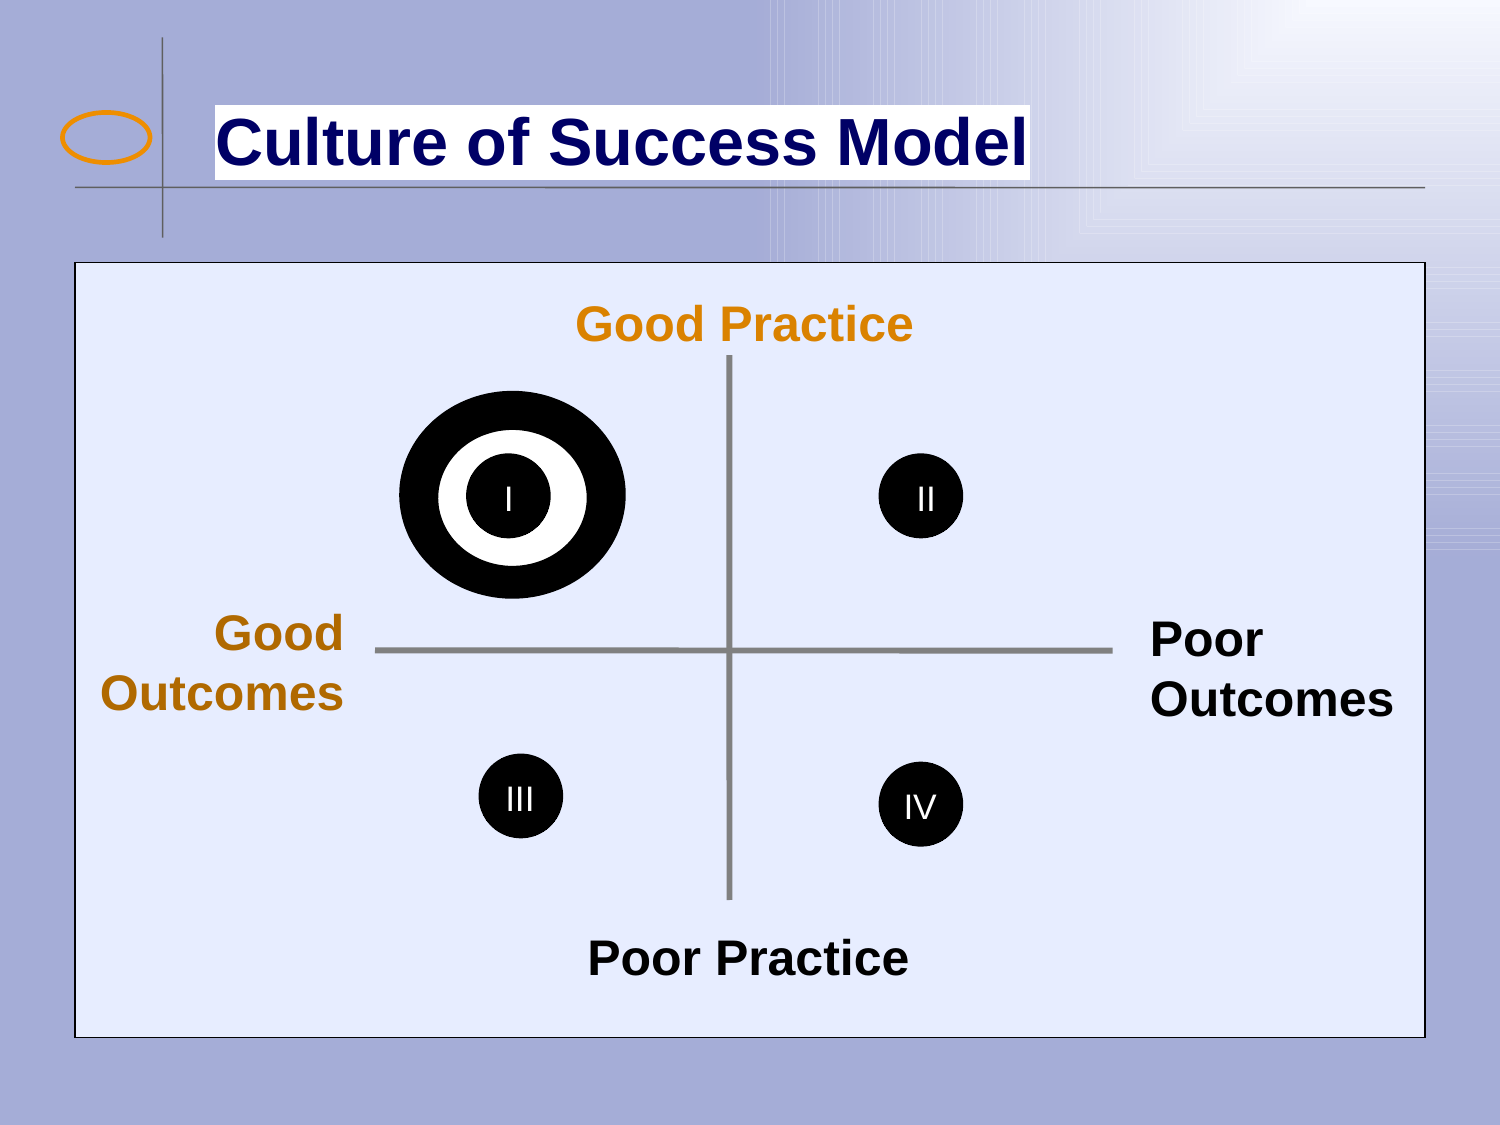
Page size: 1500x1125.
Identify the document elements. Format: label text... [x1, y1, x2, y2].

text_box IV [904, 784, 937, 827]
text_box [75, 262, 1425, 1037]
text_box I [504, 476, 514, 518]
title Culture of Success Model [200, 45, 1426, 233]
text_box Good Practice [575, 292, 938, 352]
text_box Poor Outcomes [1150, 607, 1425, 727]
text_box Good Outcomes [100, 600, 350, 720]
text_box III [505, 776, 535, 819]
text_box II [916, 476, 936, 518]
text_box Poor Practice [587, 925, 912, 985]
